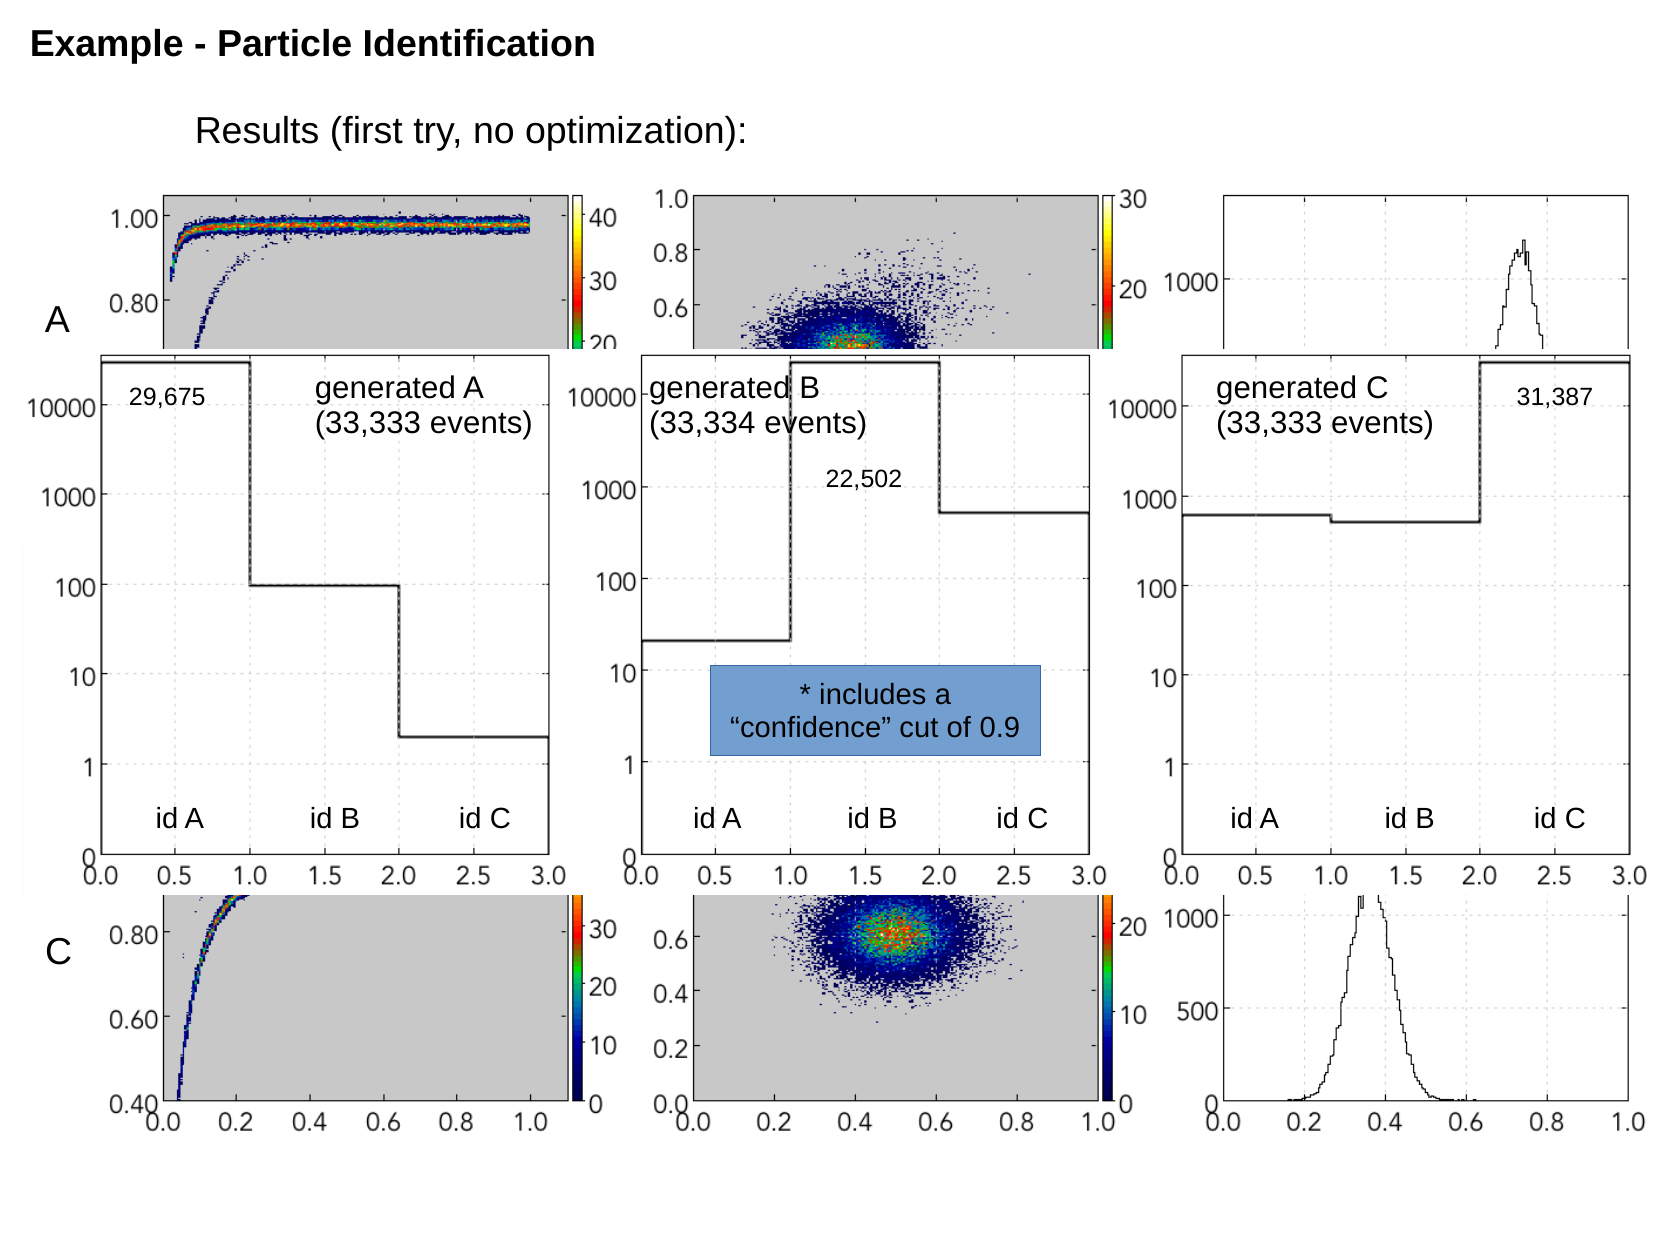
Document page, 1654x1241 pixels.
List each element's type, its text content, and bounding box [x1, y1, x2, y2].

text_box 22,502 [810, 457, 931, 501]
text_box Example - Particle Identification [15, 15, 612, 72]
text_box generated A (33,333 events) [300, 363, 567, 448]
text_box id A id B id C [678, 795, 1113, 843]
text_box id A id B id C [140, 795, 576, 843]
text_box C [30, 922, 87, 980]
picture [22, 188, 1650, 1139]
text_box A [30, 290, 85, 348]
text_box generated C (33,333 events) [1201, 363, 1471, 448]
text_box * includes a “confidence” cut of 0.9 [710, 665, 1041, 756]
text_box Results (first try, no optimization): [180, 102, 764, 160]
text_box 29,675 [114, 375, 235, 418]
text_box id A id B id C [1215, 795, 1651, 843]
text_box 31,387 [1501, 375, 1622, 418]
text_box generated B (33,334 events) [634, 363, 910, 448]
